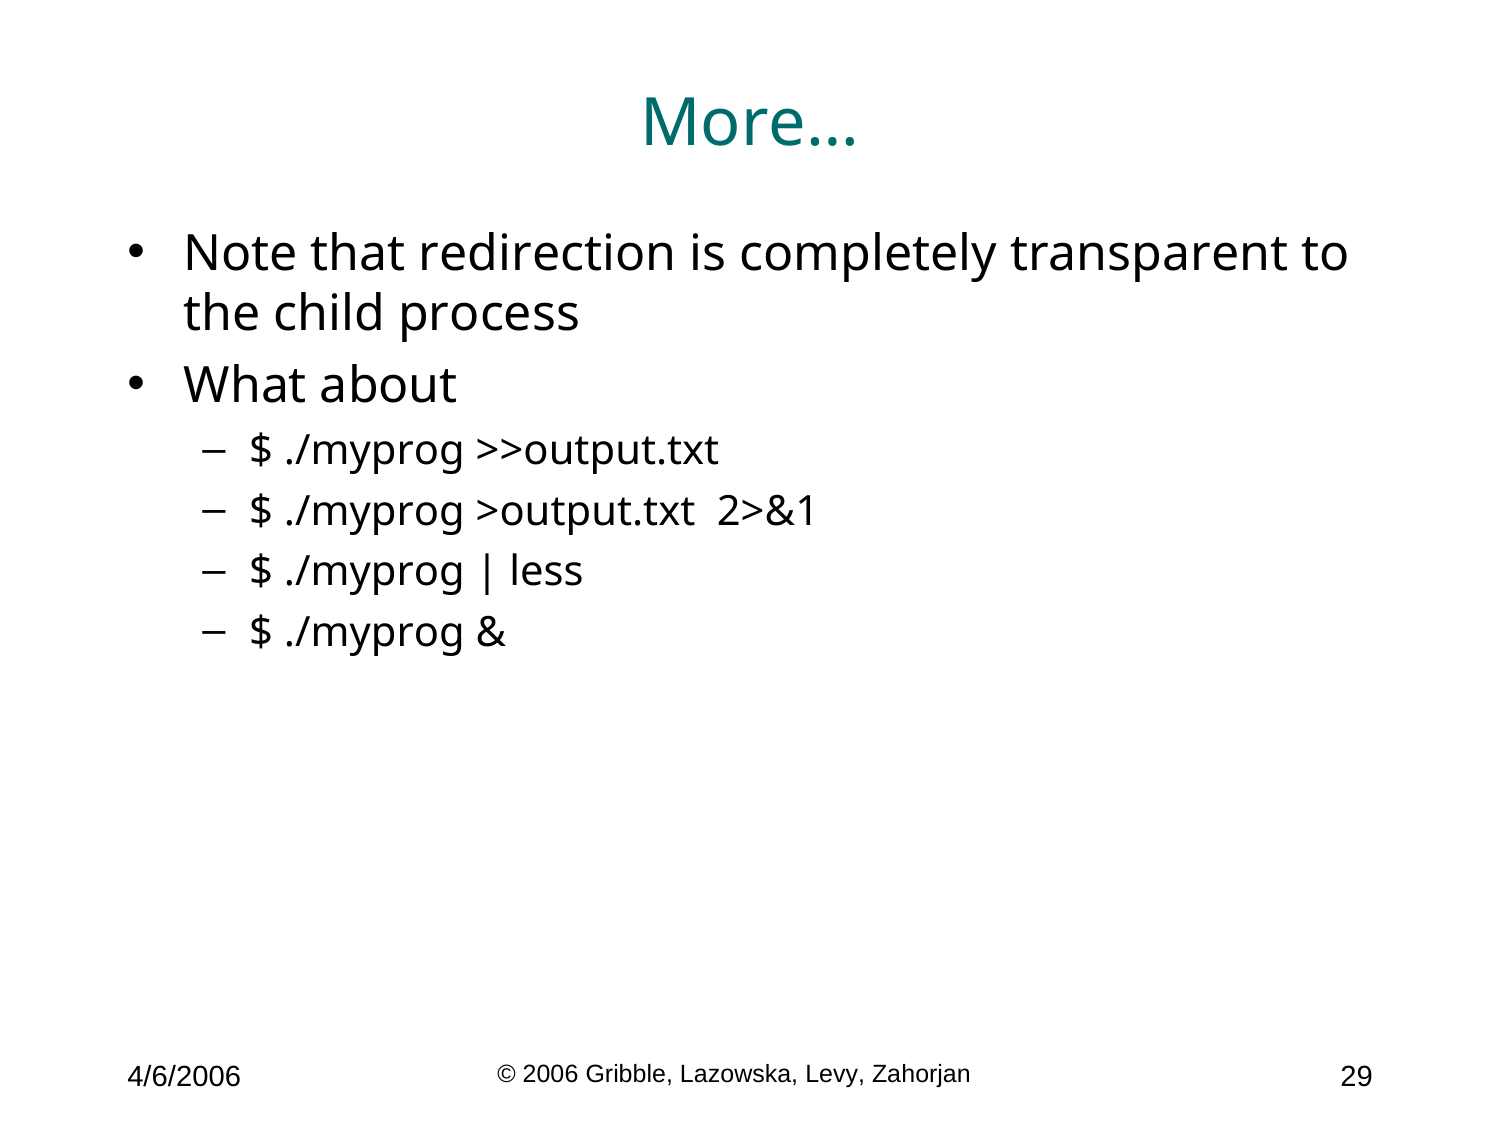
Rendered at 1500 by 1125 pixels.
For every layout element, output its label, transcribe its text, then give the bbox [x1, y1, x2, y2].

title More… [112, 62, 1388, 175]
list Note that redirection is completely transparent to the child process What about $ ./myprog >>output.txt $ ./myprog >output.txt 2>&1 $ ./myprog | less $ ./myprog & [112, 212, 1388, 1025]
